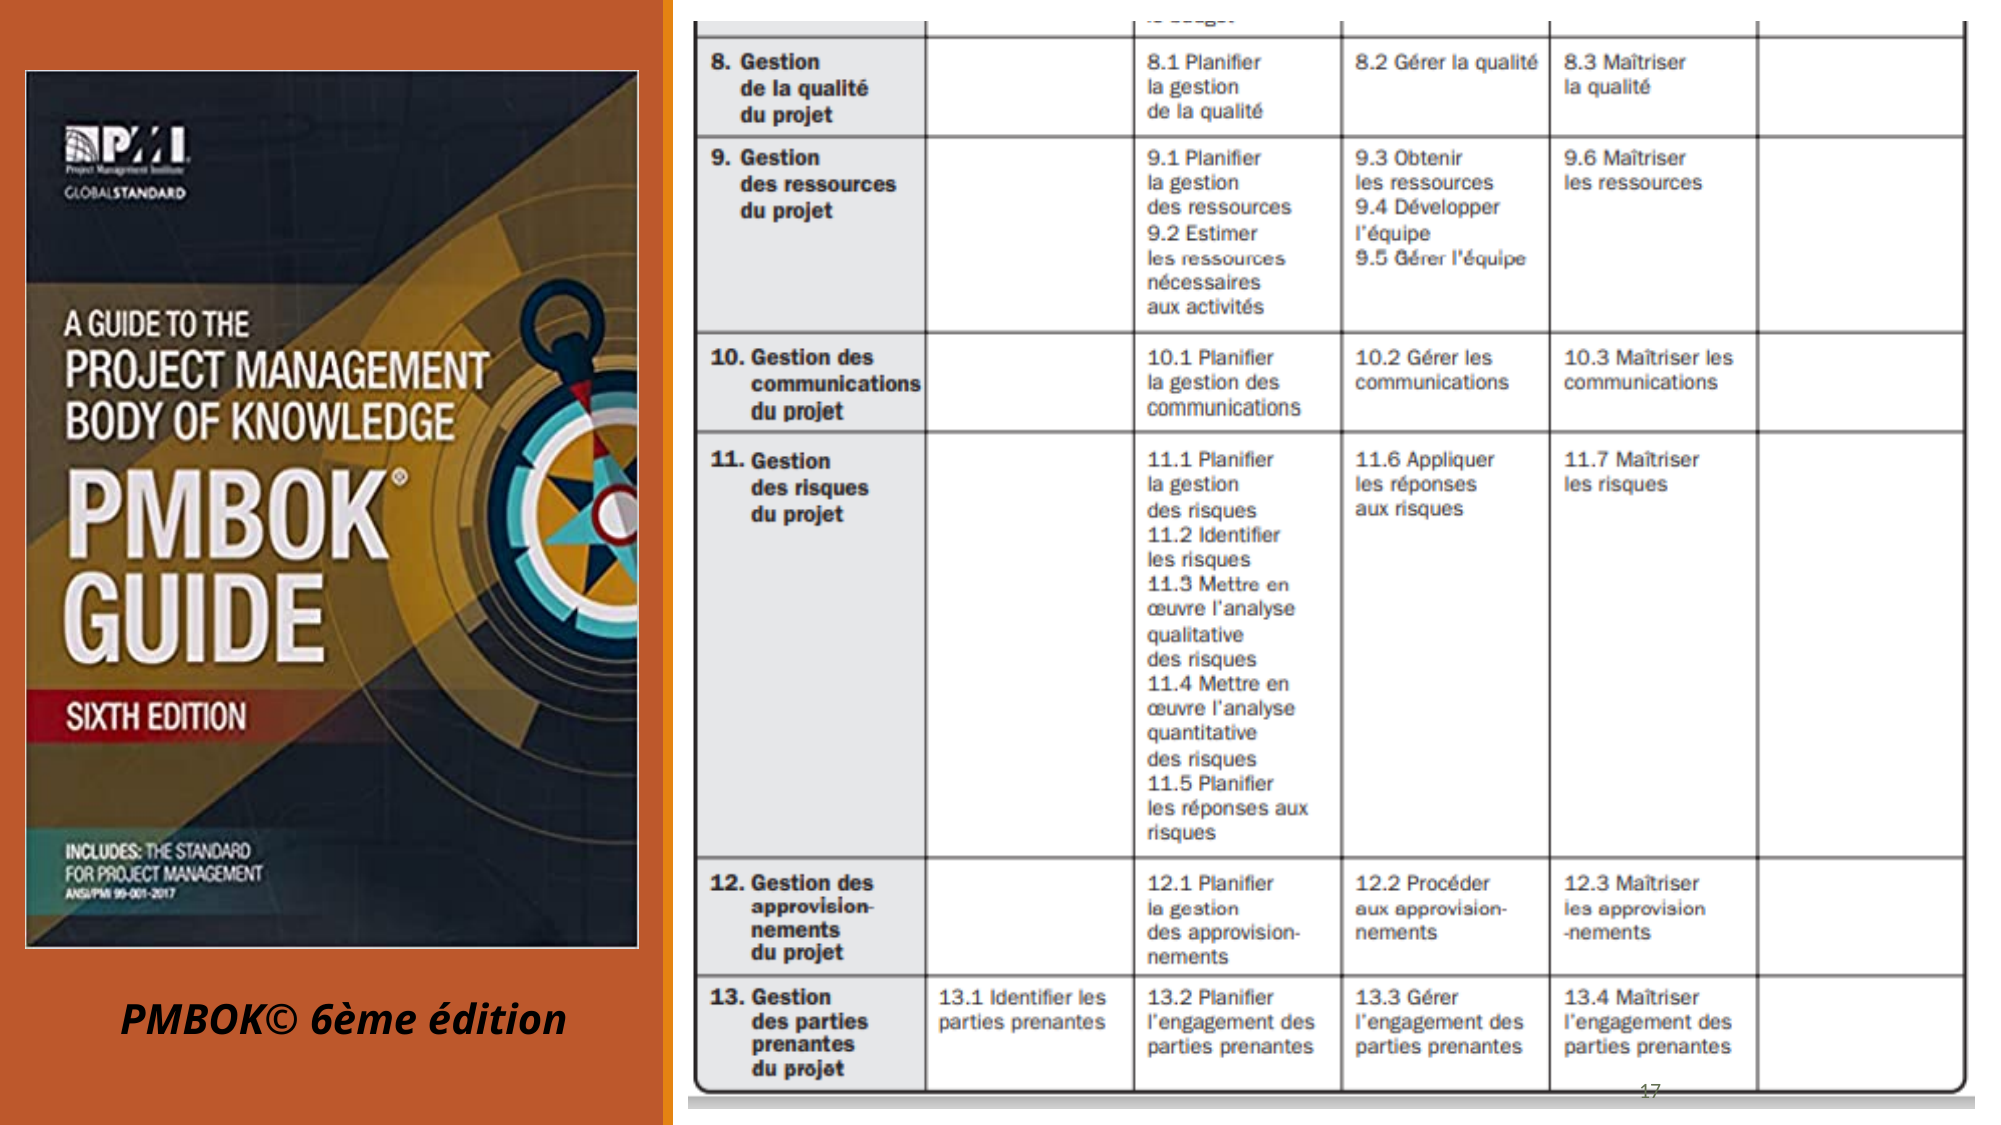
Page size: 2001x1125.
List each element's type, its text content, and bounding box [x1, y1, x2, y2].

list PMBOK© 6ème édition [94, 991, 620, 1064]
text_box [1624, 1059, 1840, 1120]
picture [688, 21, 1975, 1109]
picture [25, 70, 639, 949]
